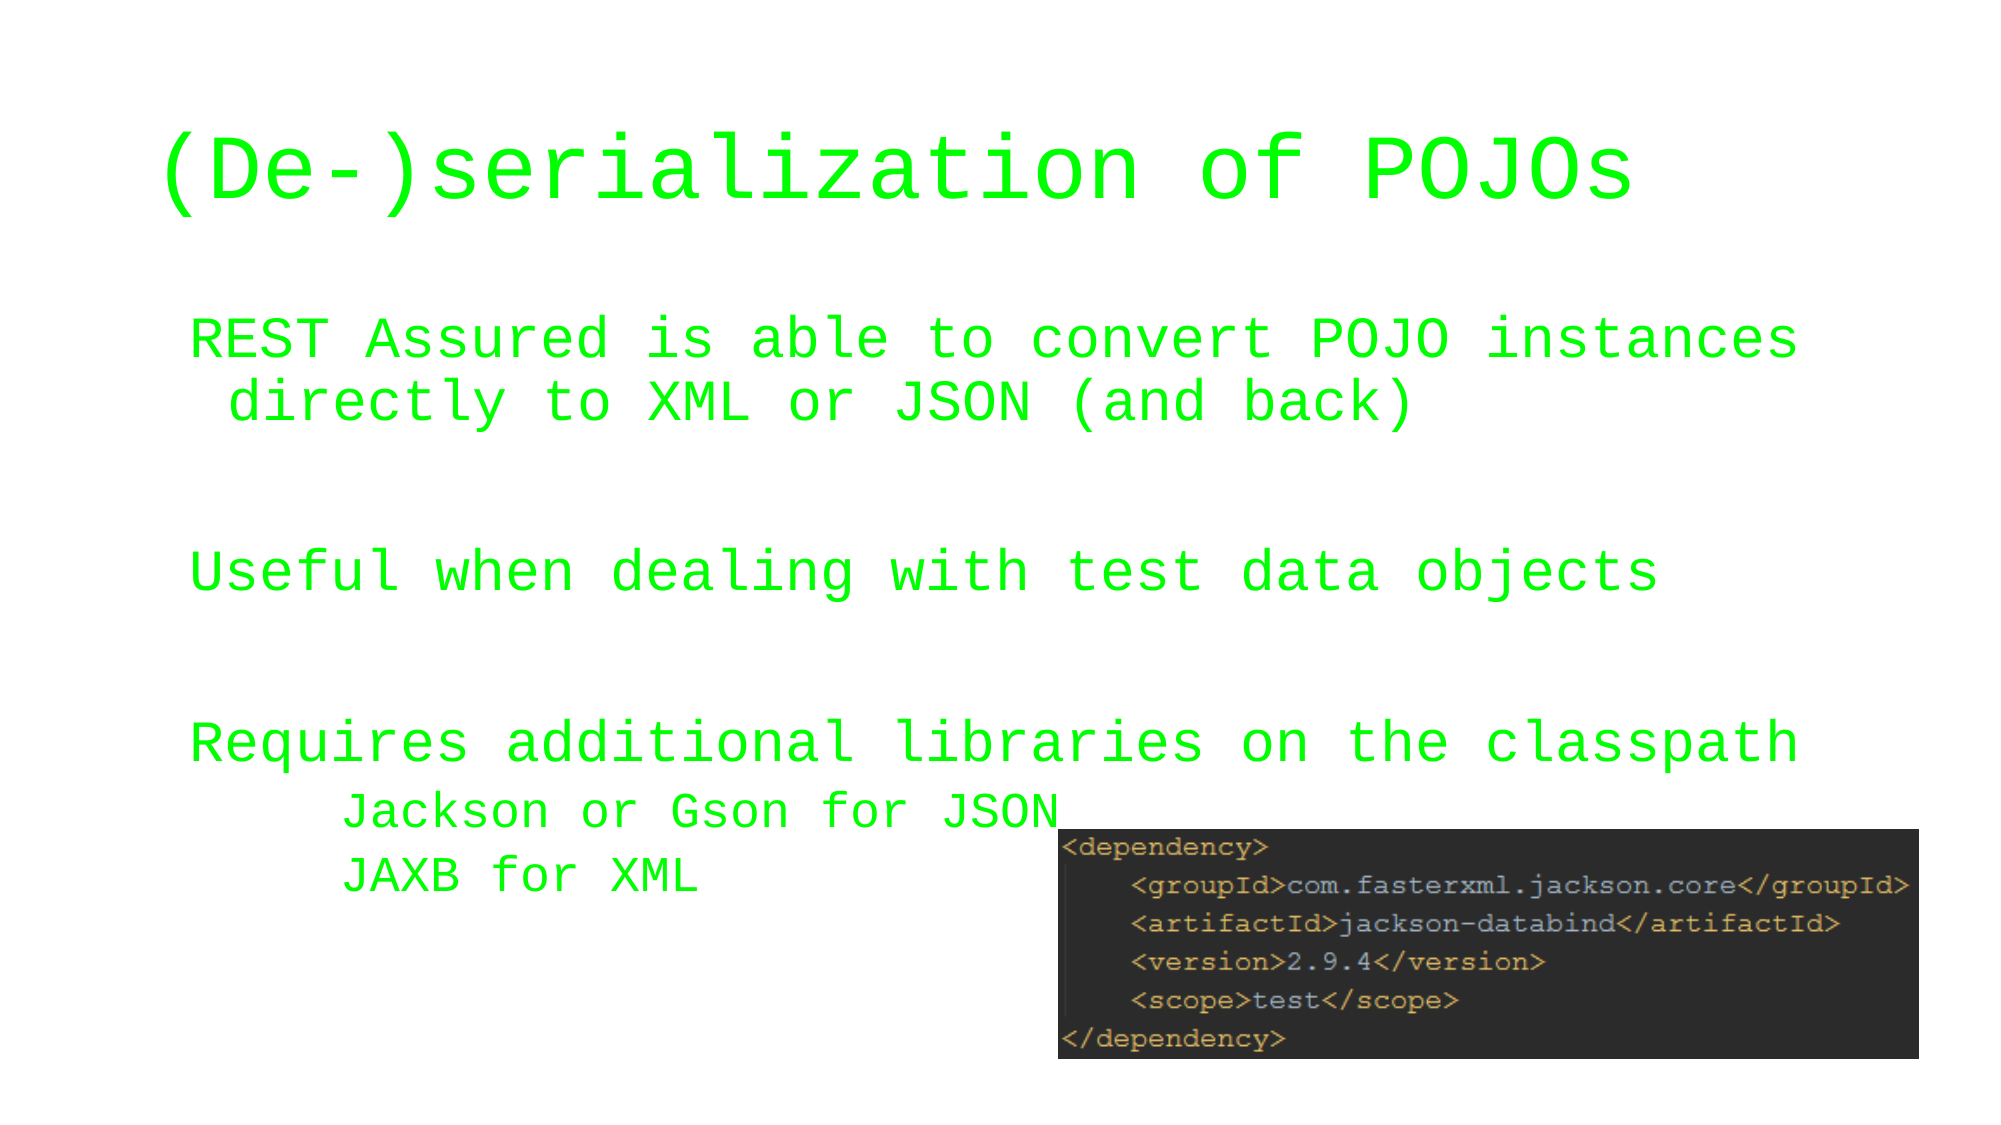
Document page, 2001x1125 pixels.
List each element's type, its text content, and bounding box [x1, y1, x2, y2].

picture [1058, 829, 1919, 1059]
list REST Assured is able to convert POJO instances directly to XML or JSON (and back) Useful when dealing with test data objects Requires additional libraries on the classpath Jackson or Gson for JSON JAXB for XML [137, 299, 1863, 1014]
title (De-)serialization of POJOs [137, 59, 1863, 278]
